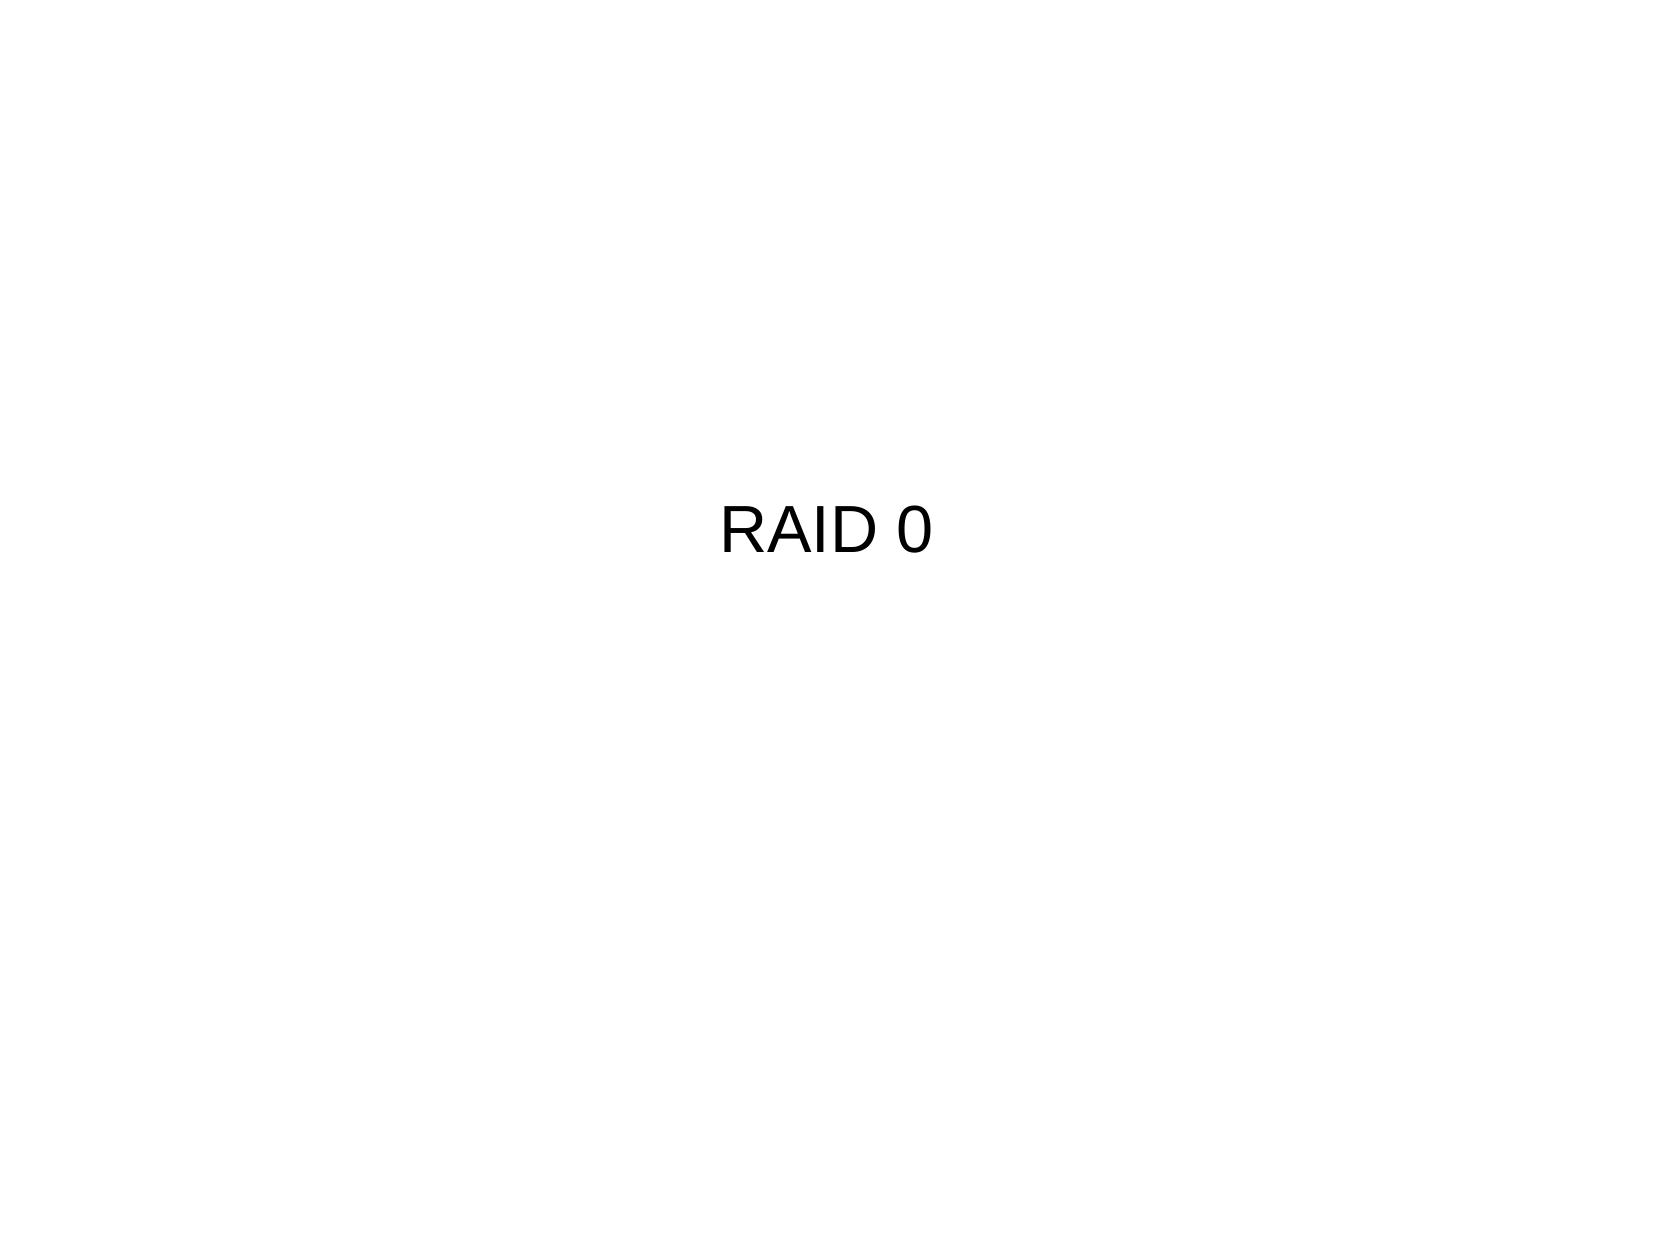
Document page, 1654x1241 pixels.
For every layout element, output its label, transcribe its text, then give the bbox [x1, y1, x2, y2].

subtitle RAID 0 [82, 49, 1571, 1010]
